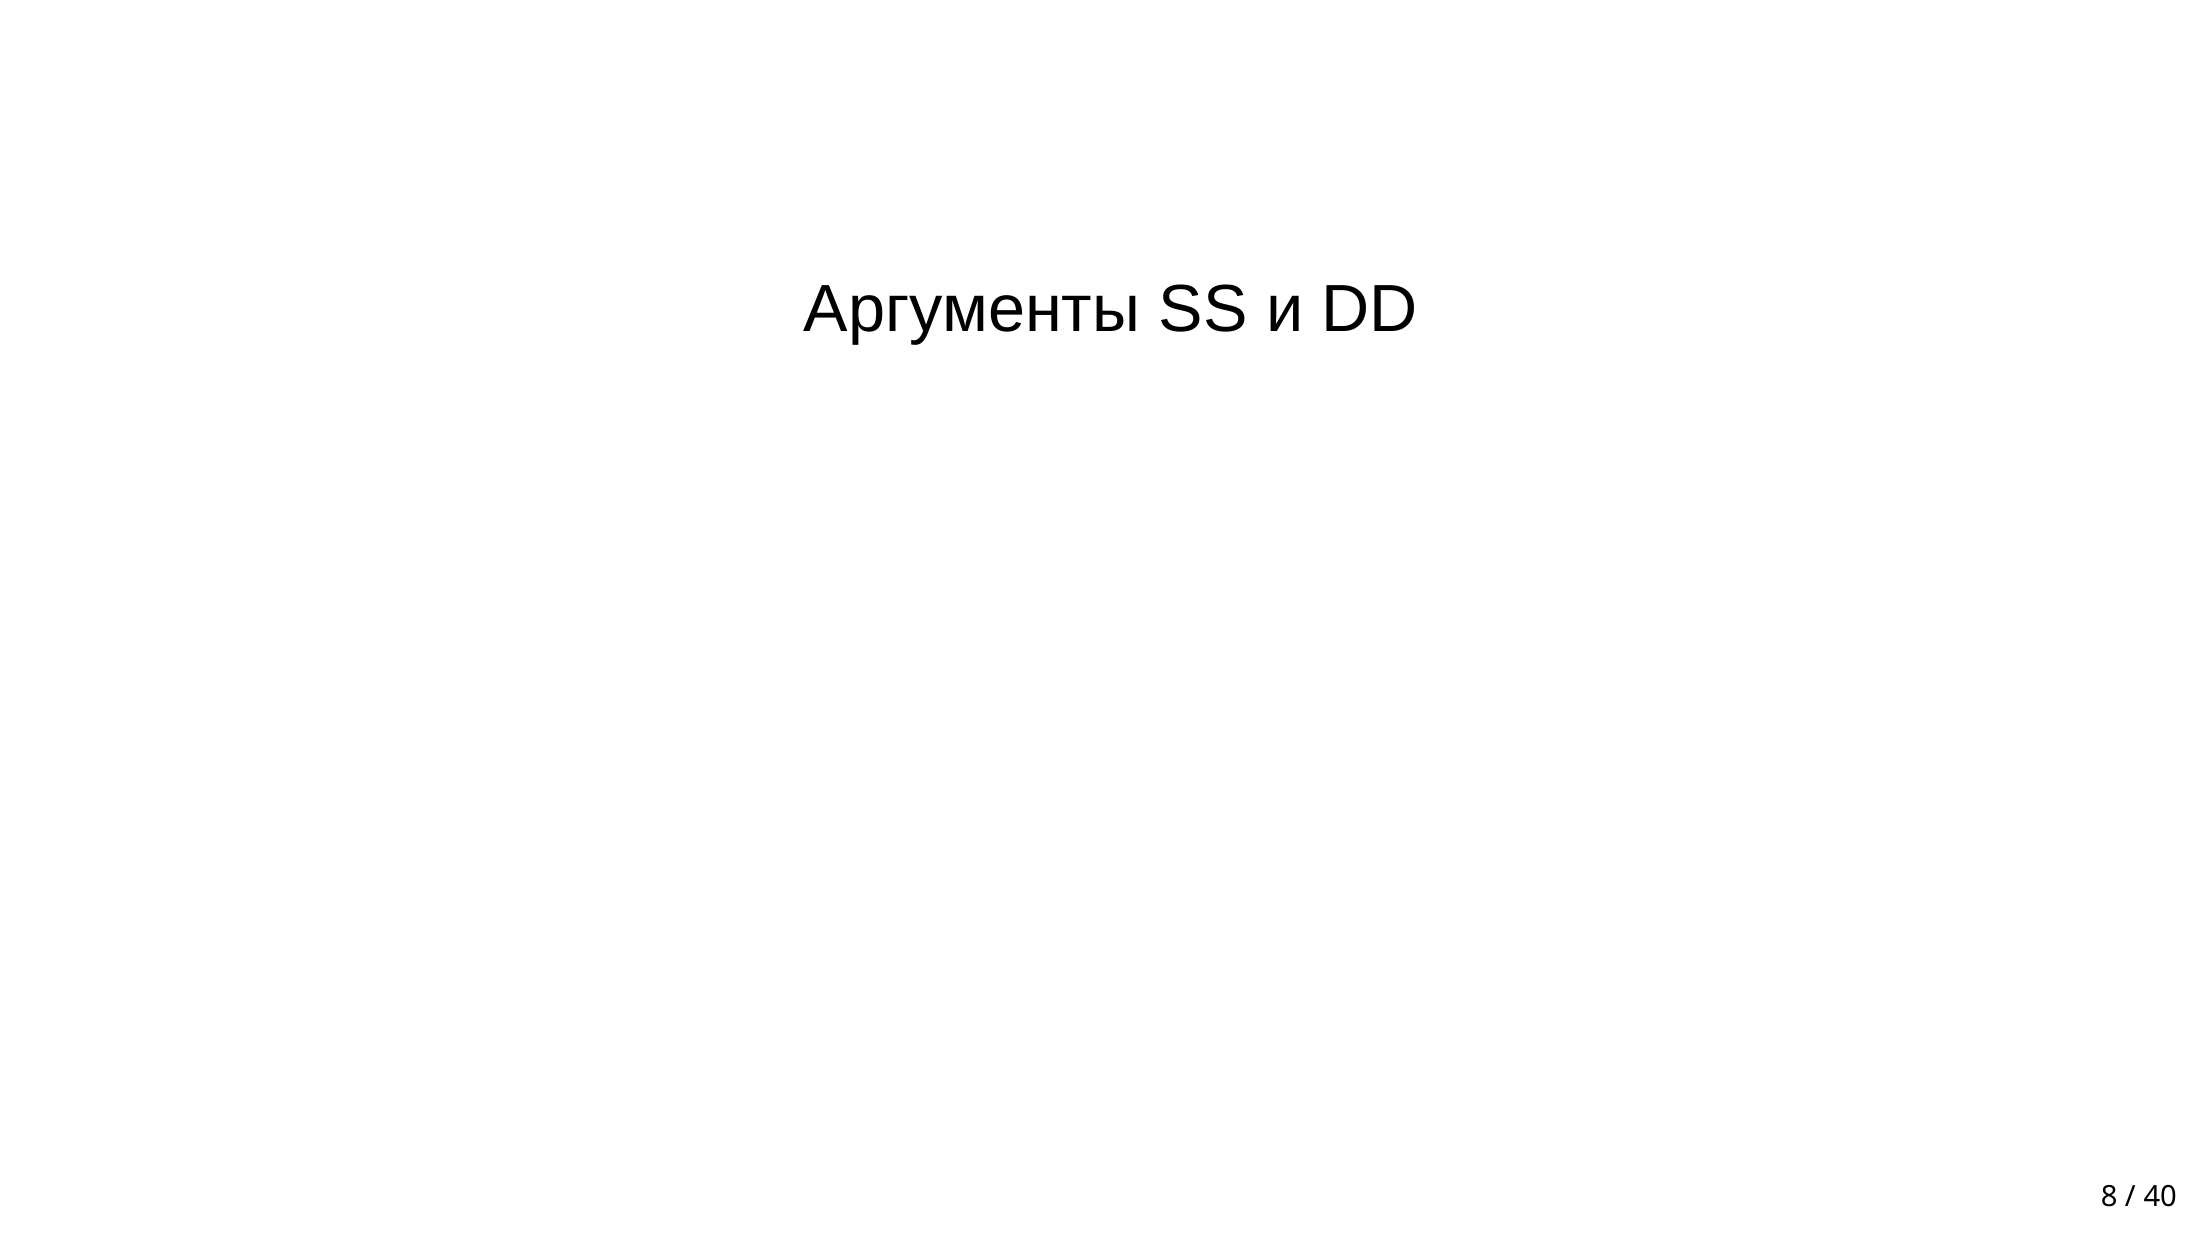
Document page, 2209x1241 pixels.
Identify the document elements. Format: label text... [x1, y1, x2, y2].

subtitle Аргументы SS и DD [48, 38, 2174, 577]
